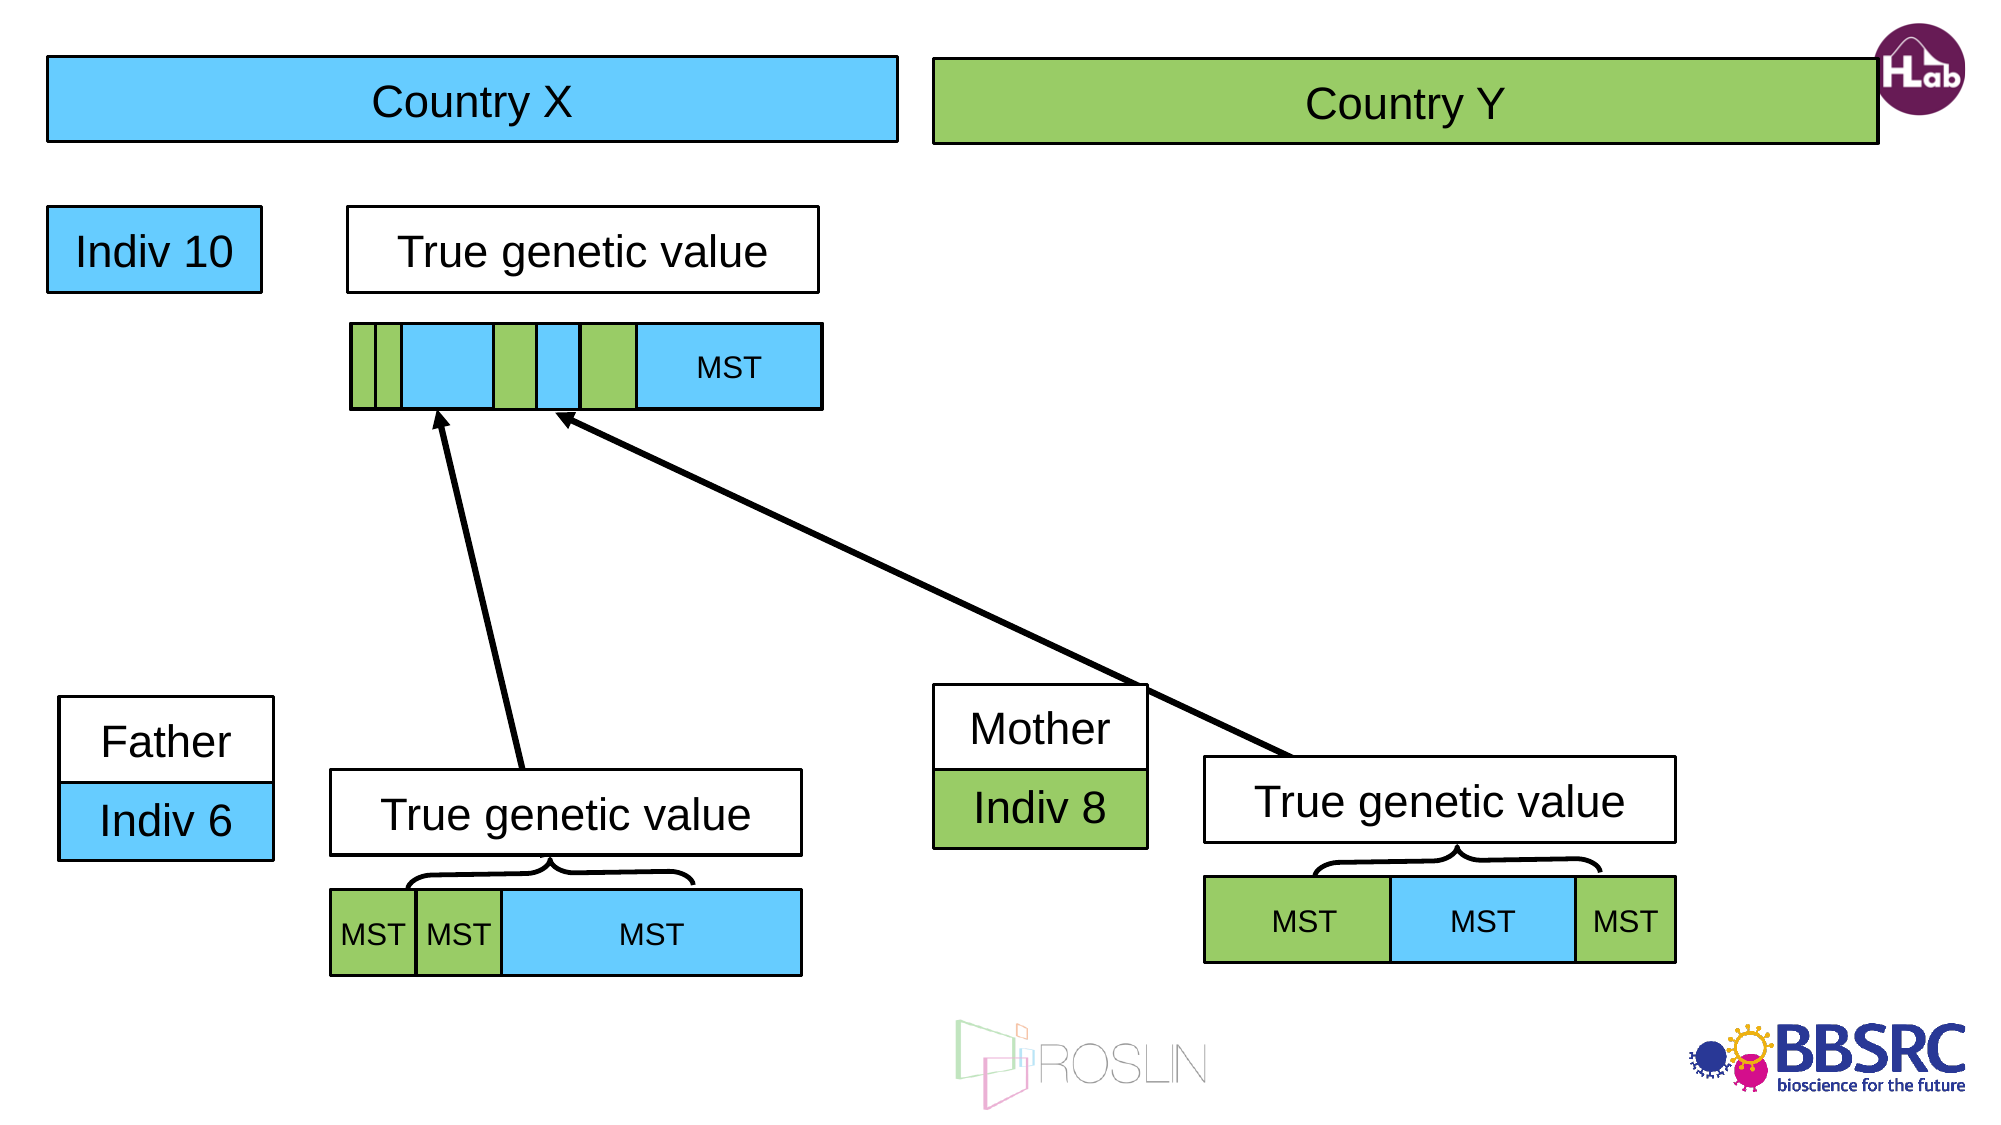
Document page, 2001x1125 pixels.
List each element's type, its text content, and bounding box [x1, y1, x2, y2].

text_box Father [59, 696, 274, 783]
text_box Indiv 8 [933, 770, 1148, 849]
text_box Indiv 6 [59, 783, 274, 861]
text_box Indiv 10 [47, 206, 262, 293]
text_box MST [1390, 876, 1575, 963]
text_box Country X [47, 56, 898, 142]
text_box MST [1204, 876, 1390, 963]
text_box [351, 323, 637, 410]
text_box MST [502, 889, 802, 976]
text_box MST [1575, 876, 1676, 963]
text_box Mother [933, 684, 1148, 770]
text_box MST [330, 889, 416, 976]
text_box True genetic value [330, 769, 802, 856]
picture [948, 985, 1219, 1125]
text_box MST [416, 889, 502, 976]
picture [1687, 1020, 1966, 1098]
text_box True genetic value [347, 206, 819, 293]
text_box Country Y [933, 58, 1878, 144]
text_box MST [637, 323, 822, 410]
picture [1872, 21, 1966, 116]
text_box True genetic value [1204, 756, 1676, 843]
